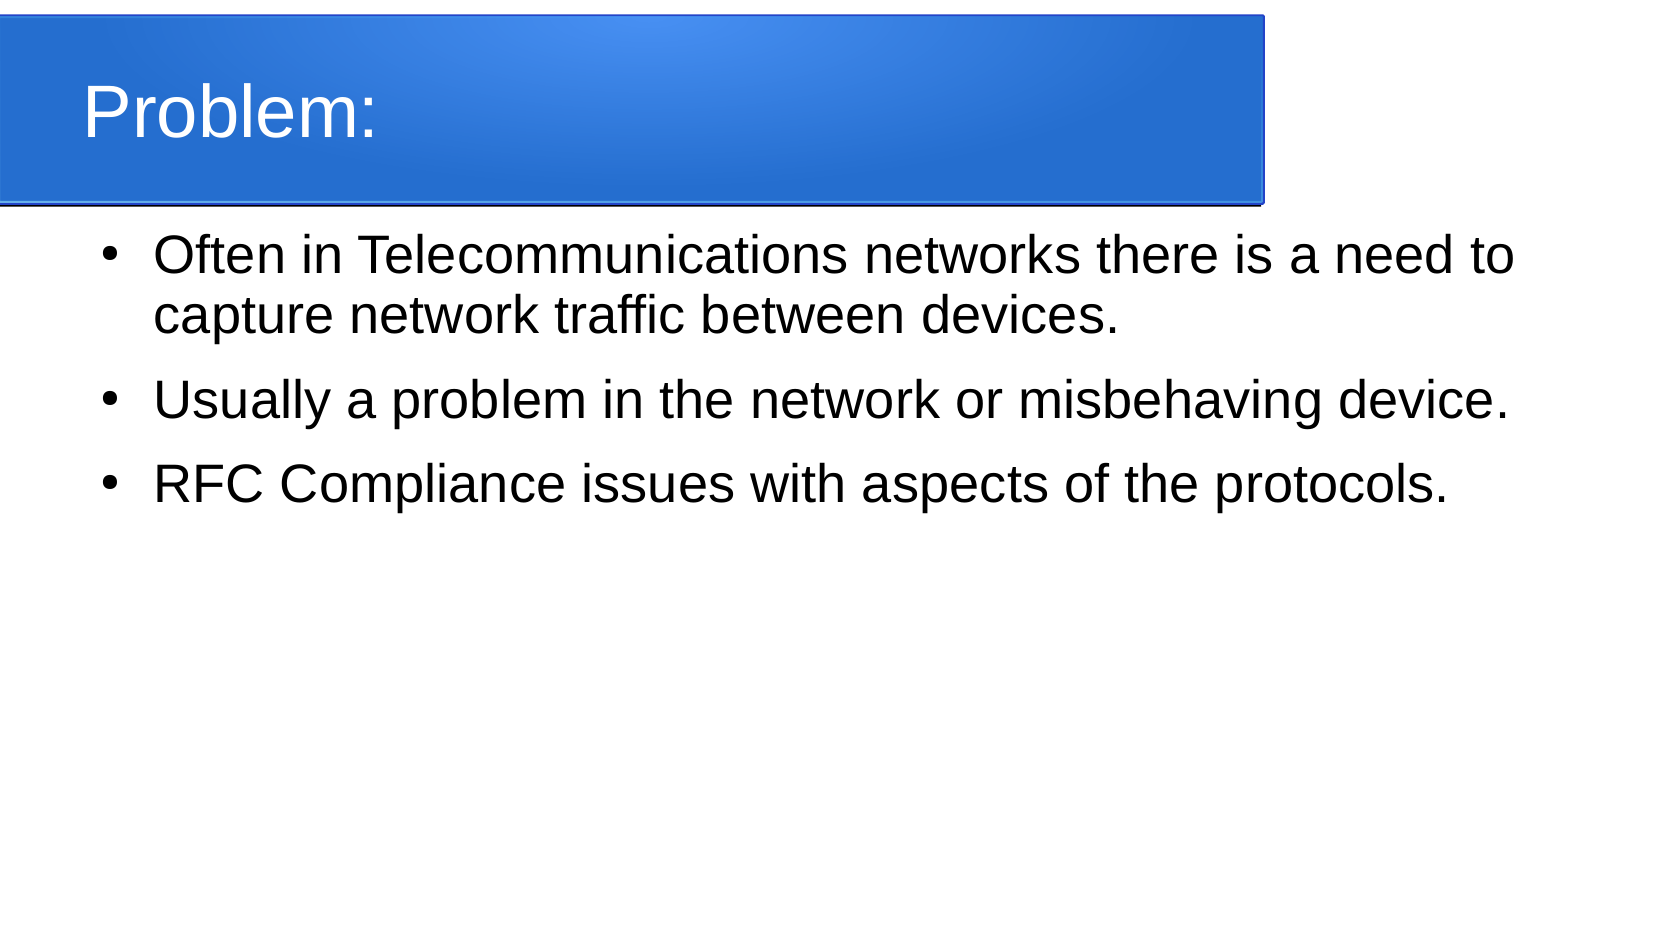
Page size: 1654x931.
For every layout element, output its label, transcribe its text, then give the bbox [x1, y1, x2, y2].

list Often in Telecommunications networks there is a need to capture network traffic between devices. Usually a problem in the network or misbehaving device. RFC Compliance issues with aspects of the protocols. [82, 224, 1571, 764]
title Problem: [82, 35, 1235, 189]
